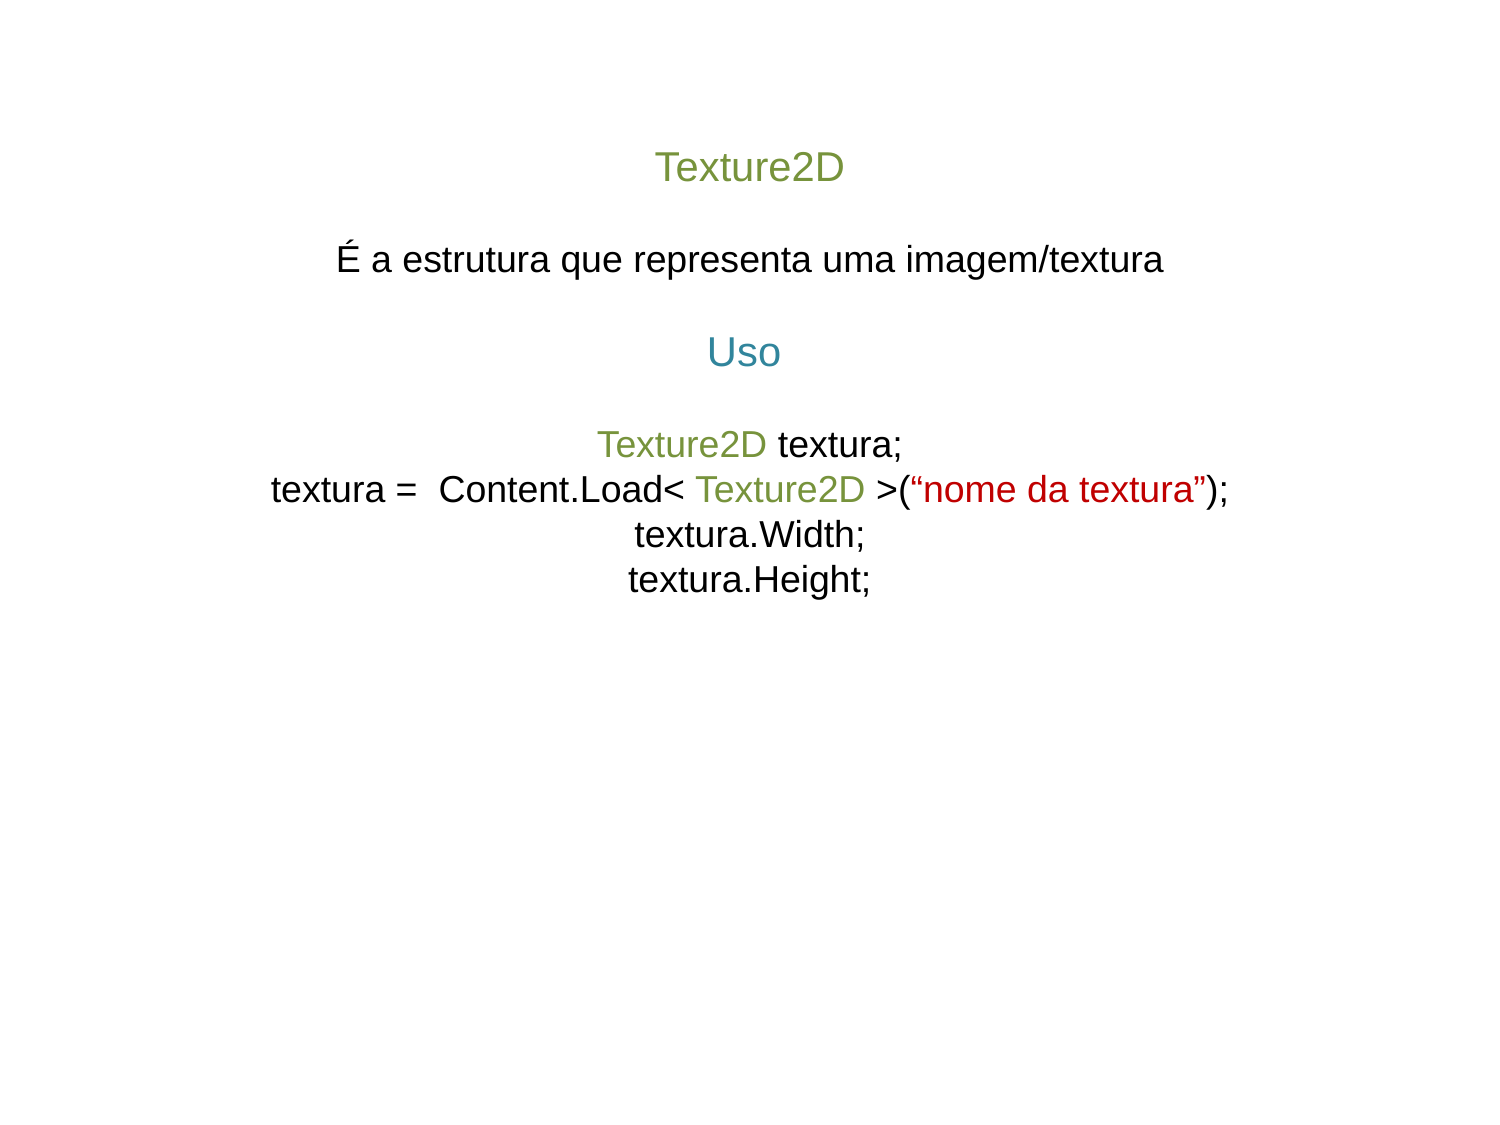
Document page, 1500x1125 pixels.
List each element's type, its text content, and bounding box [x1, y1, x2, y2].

text_box Texture2D É a estrutura que representa uma imagem/textura Uso Texture2D textura; textura = Content.Load< Texture2D >(“nome da textura”); textura.Width; textura.Height; [0, 42, 1500, 928]
